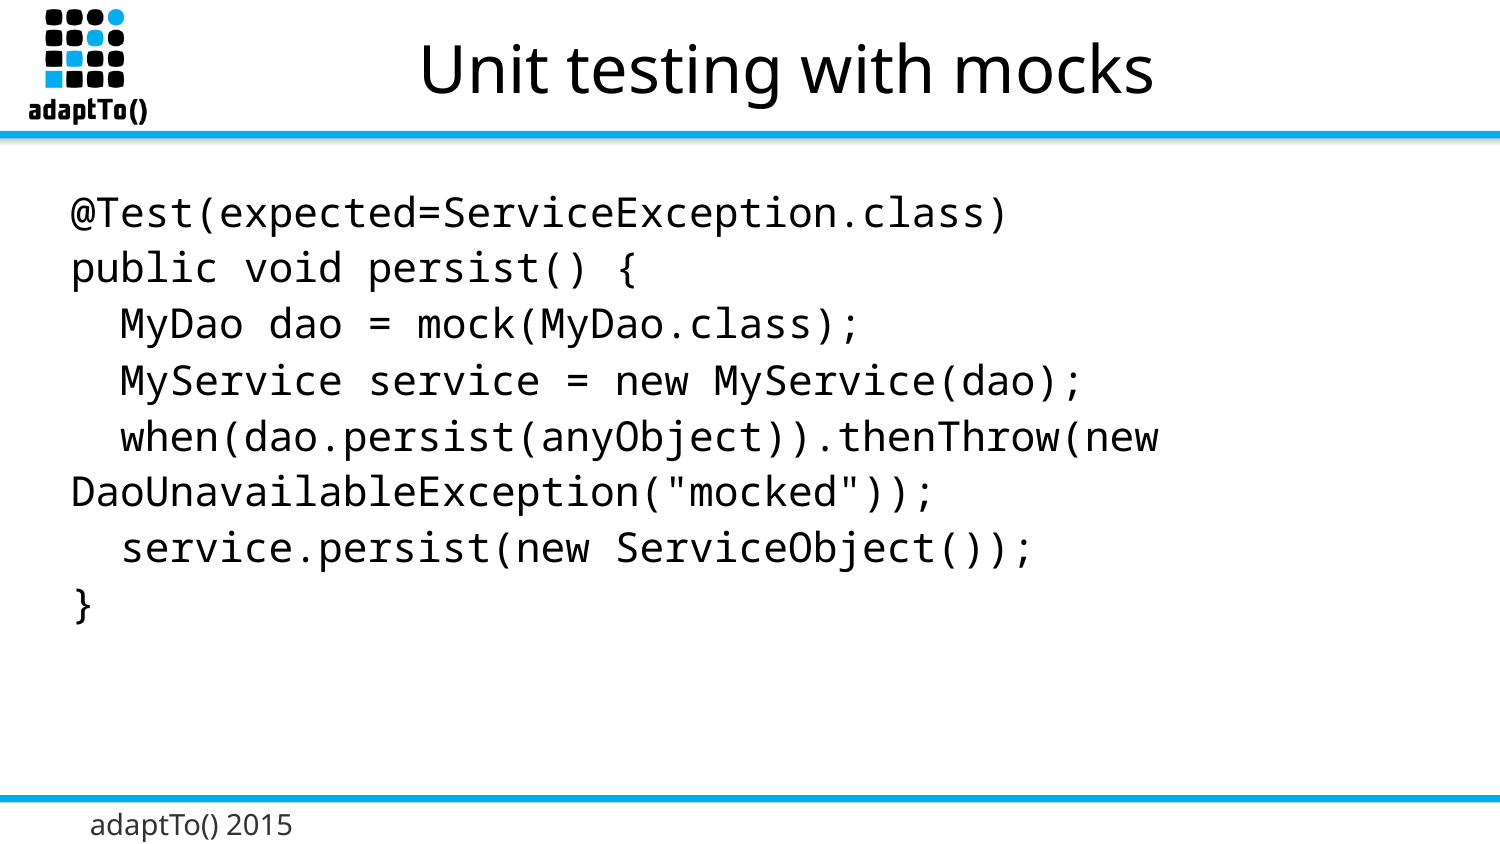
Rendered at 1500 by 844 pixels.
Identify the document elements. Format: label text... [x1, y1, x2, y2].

list @Test(expected=ServiceException.class) public void persist() { MyDao dao = mock(MyDao.class); MyService service = new MyService(dao); when(dao.persist(anyObject)).thenThrow(new DaoUnavailableException("mocked")); service.persist(new ServiceObject()); } [52, 183, 1447, 760]
title Unit testing with mocks [150, 15, 1425, 121]
picture [27, 6, 148, 126]
